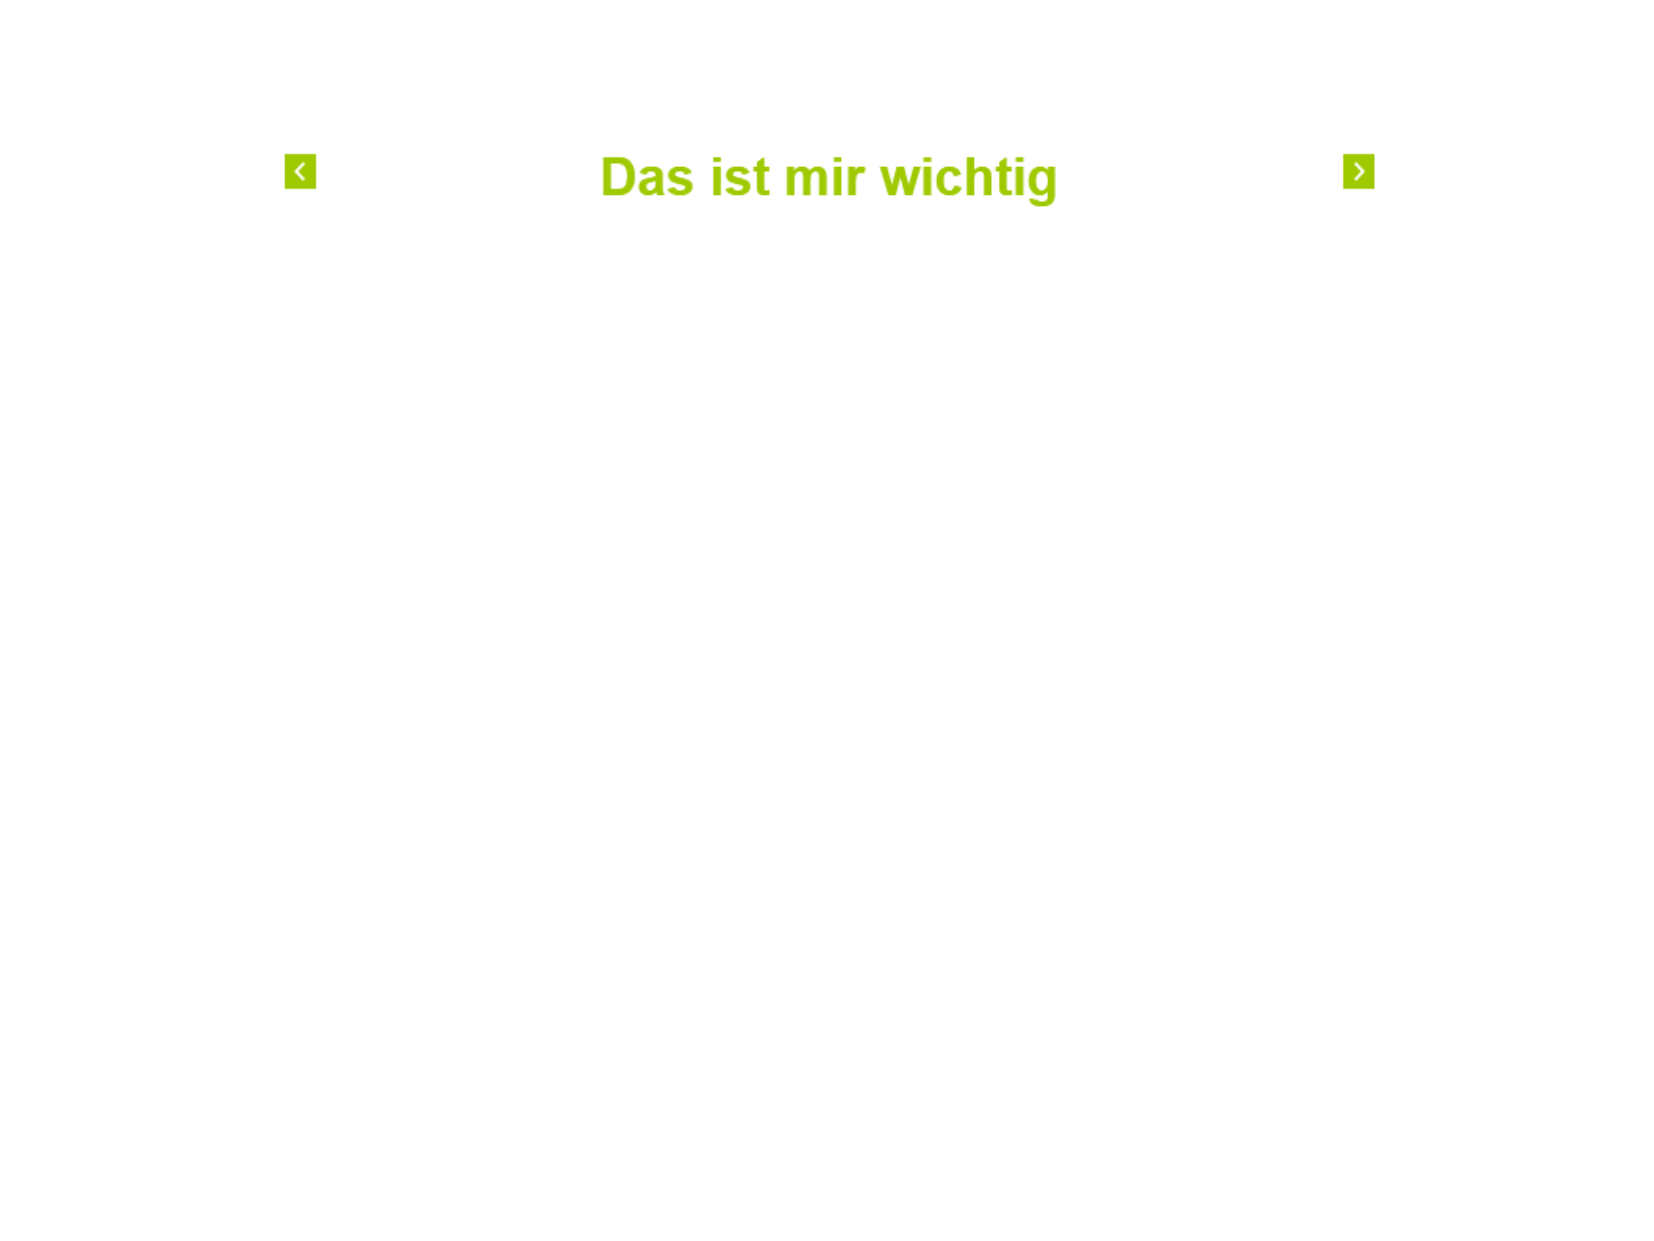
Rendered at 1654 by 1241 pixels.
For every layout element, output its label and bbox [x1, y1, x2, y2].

picture [271, 129, 1381, 224]
